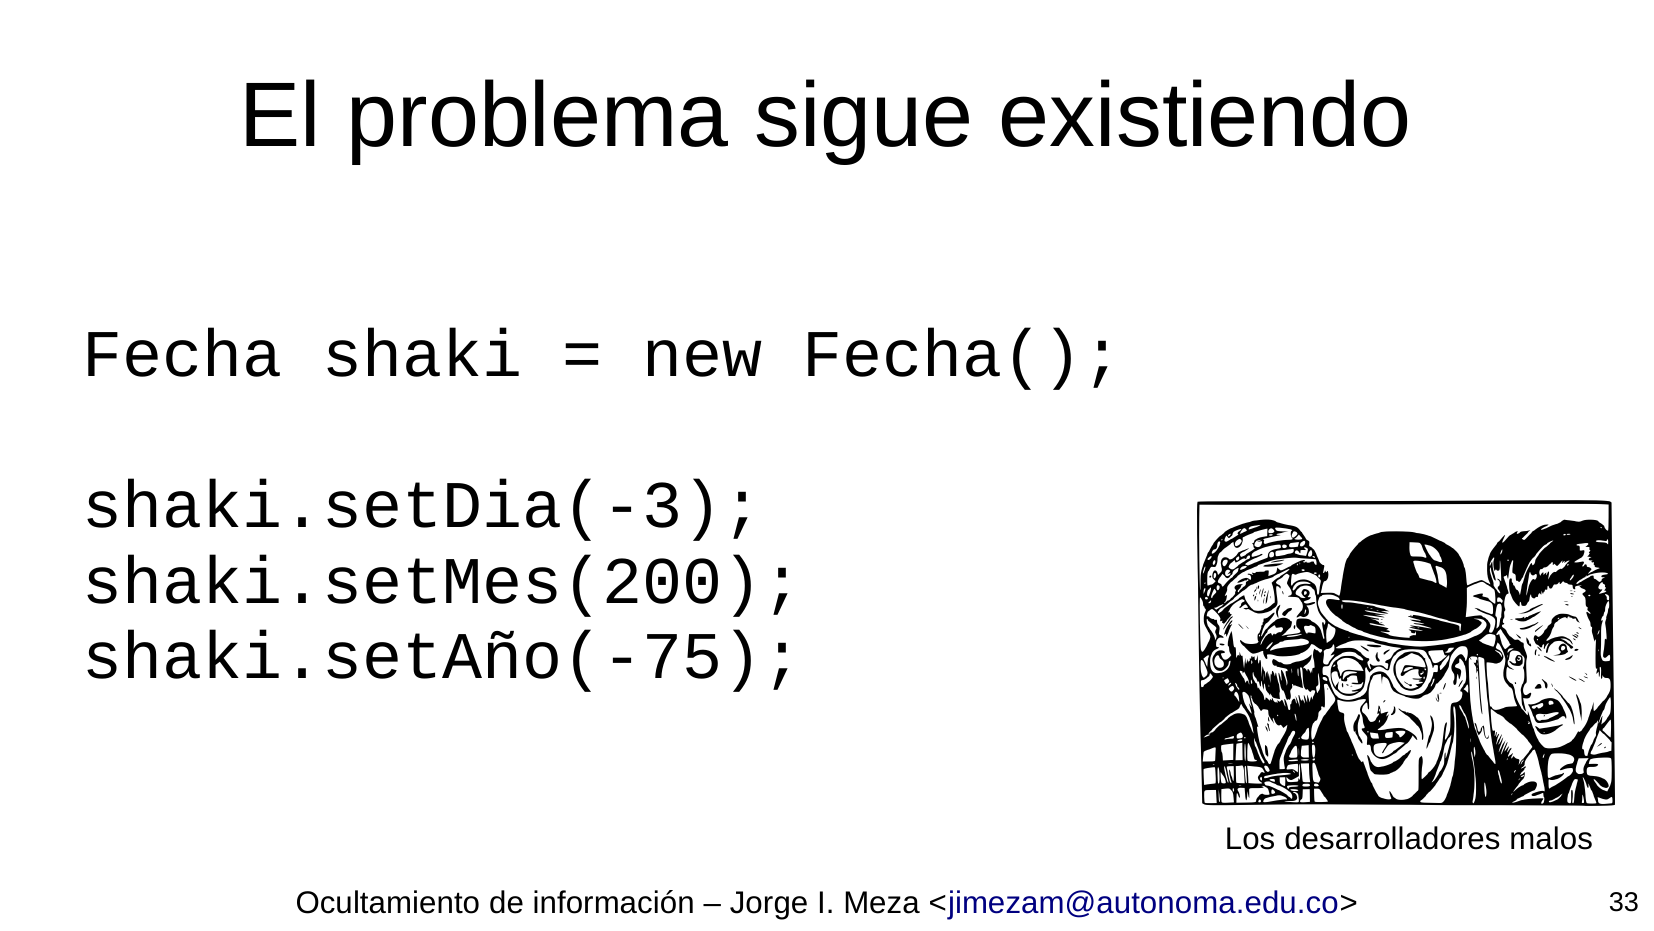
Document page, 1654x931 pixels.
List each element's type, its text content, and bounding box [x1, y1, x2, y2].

title El problema sigue existiendo [82, 37, 1571, 193]
picture [1197, 500, 1615, 806]
subtitle Fecha shaki = new Fecha(); shaki.setDia(-3); shaki.setMes(200); shaki.setAño(-75); [82, 217, 1571, 879]
text_box Los desarrolladores malos [1210, 813, 1607, 864]
